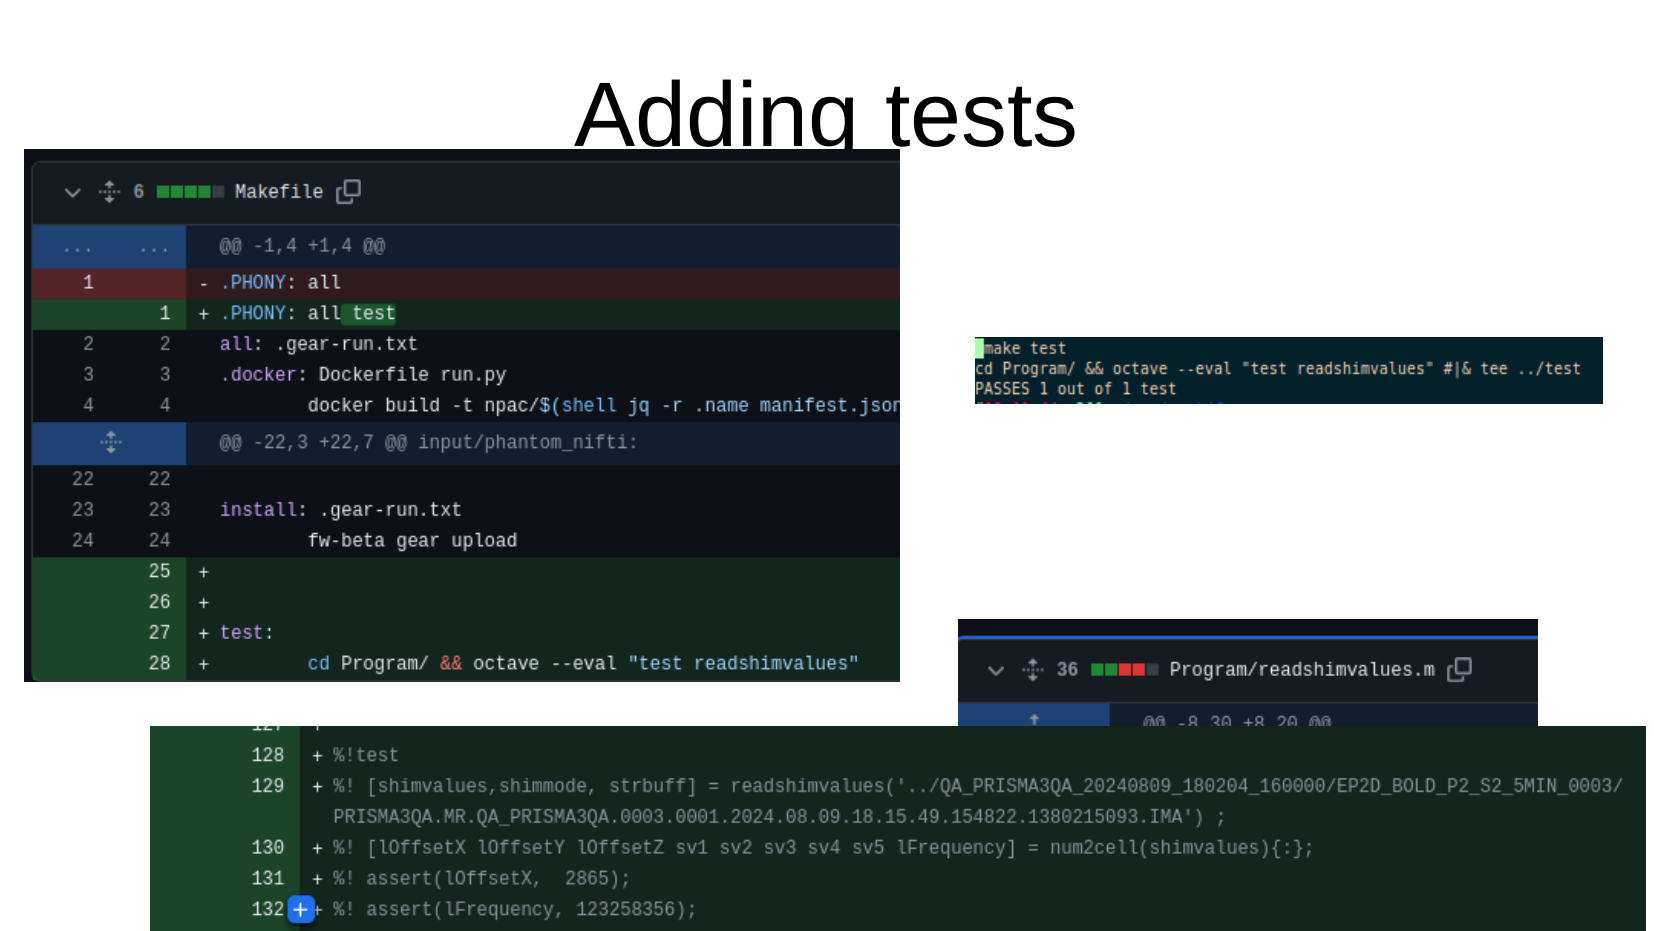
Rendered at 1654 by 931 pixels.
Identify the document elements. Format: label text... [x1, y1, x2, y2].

picture [150, 619, 1646, 931]
title Adding tests [82, 37, 1571, 193]
picture [975, 337, 1603, 404]
picture [24, 149, 901, 682]
